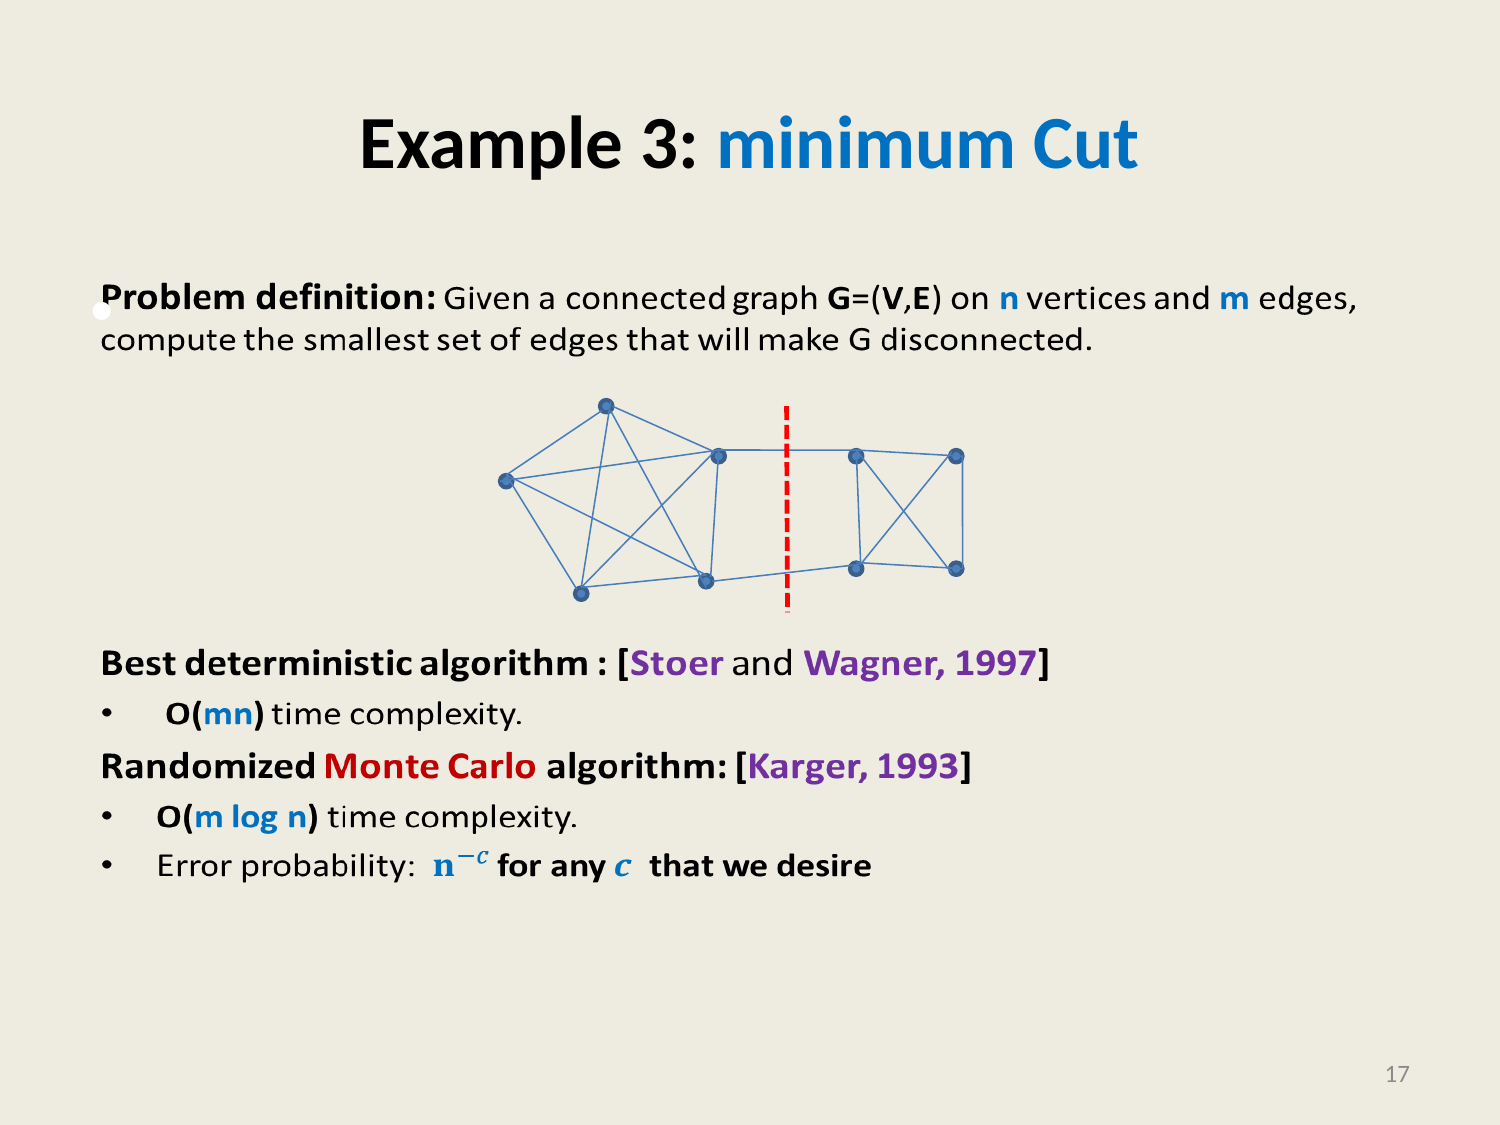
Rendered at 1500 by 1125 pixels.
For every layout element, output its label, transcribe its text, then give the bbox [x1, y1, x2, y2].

text_box [702, 575, 713, 588]
text_box [952, 449, 963, 455]
text_box [599, 399, 610, 413]
text_box [699, 580, 705, 588]
text_box [950, 562, 961, 567]
text_box [574, 587, 588, 600]
text_box [500, 481, 511, 488]
slide_number <number> [1074, 1042, 1425, 1103]
text_box [951, 569, 963, 575]
list [75, 262, 1425, 1005]
title Example 3: minimum Cut [75, 45, 1425, 233]
text_box [719, 451, 725, 463]
text_box [712, 452, 717, 463]
text_box [849, 565, 863, 575]
text_box [950, 457, 961, 463]
text_box [849, 451, 855, 463]
